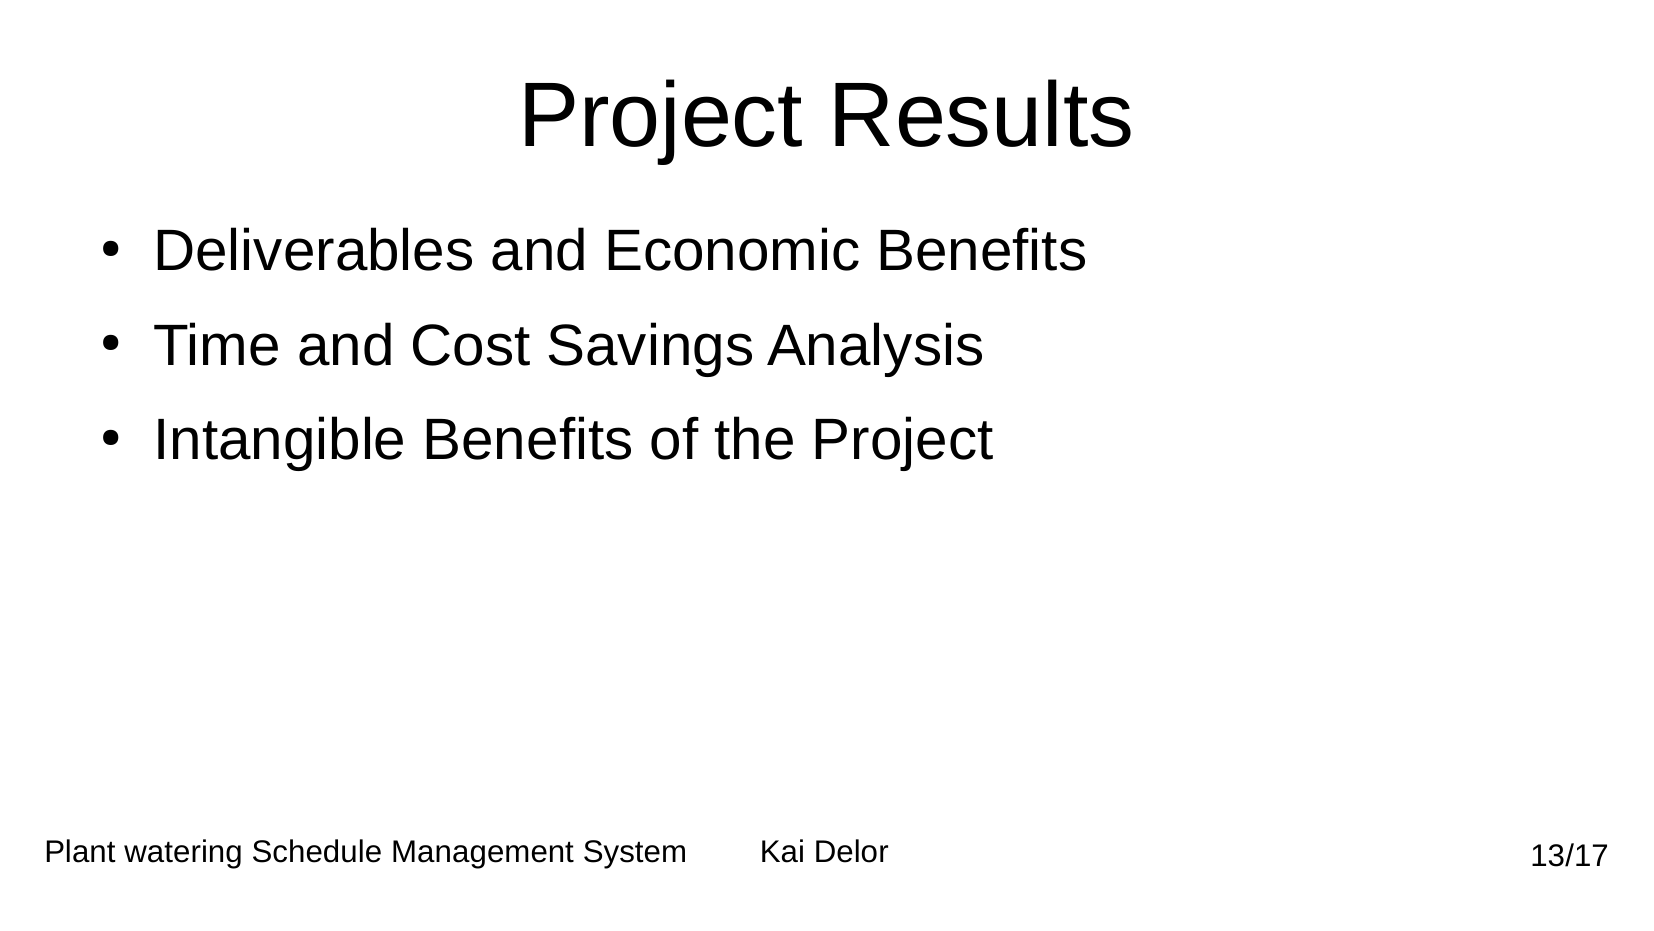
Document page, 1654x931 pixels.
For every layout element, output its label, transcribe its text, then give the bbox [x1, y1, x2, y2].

title Project Results [82, 37, 1571, 193]
list Deliverables and Economic Benefits Time and Cost Savings Analysis Intangible Benefits of the Project [82, 217, 1571, 758]
text_box Plant watering Schedule Management System [29, 826, 701, 877]
text_box Kai Delor [745, 826, 904, 877]
text_box <Foliennummer>/17 [1358, 830, 1625, 886]
